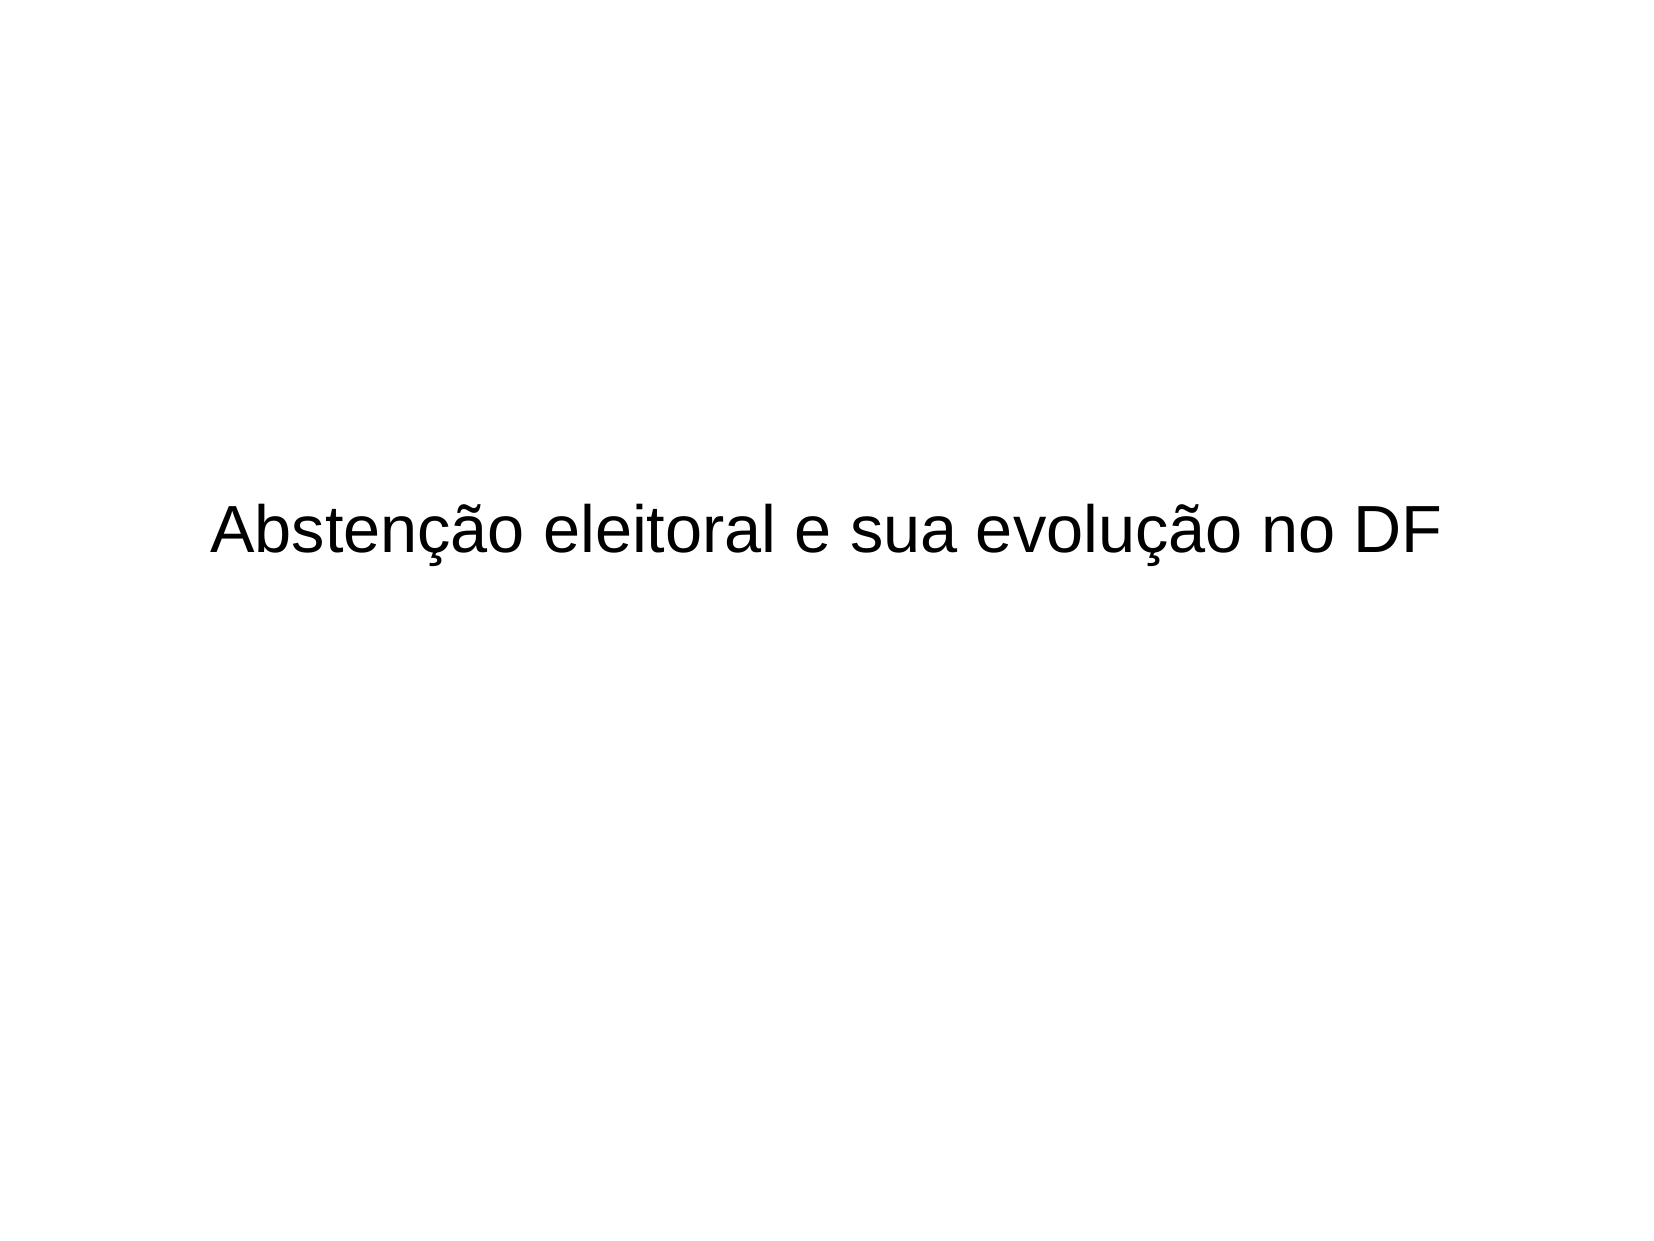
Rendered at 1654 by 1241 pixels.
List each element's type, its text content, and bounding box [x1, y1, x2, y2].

subtitle Abstenção eleitoral e sua evolução no DF [82, 49, 1571, 1010]
